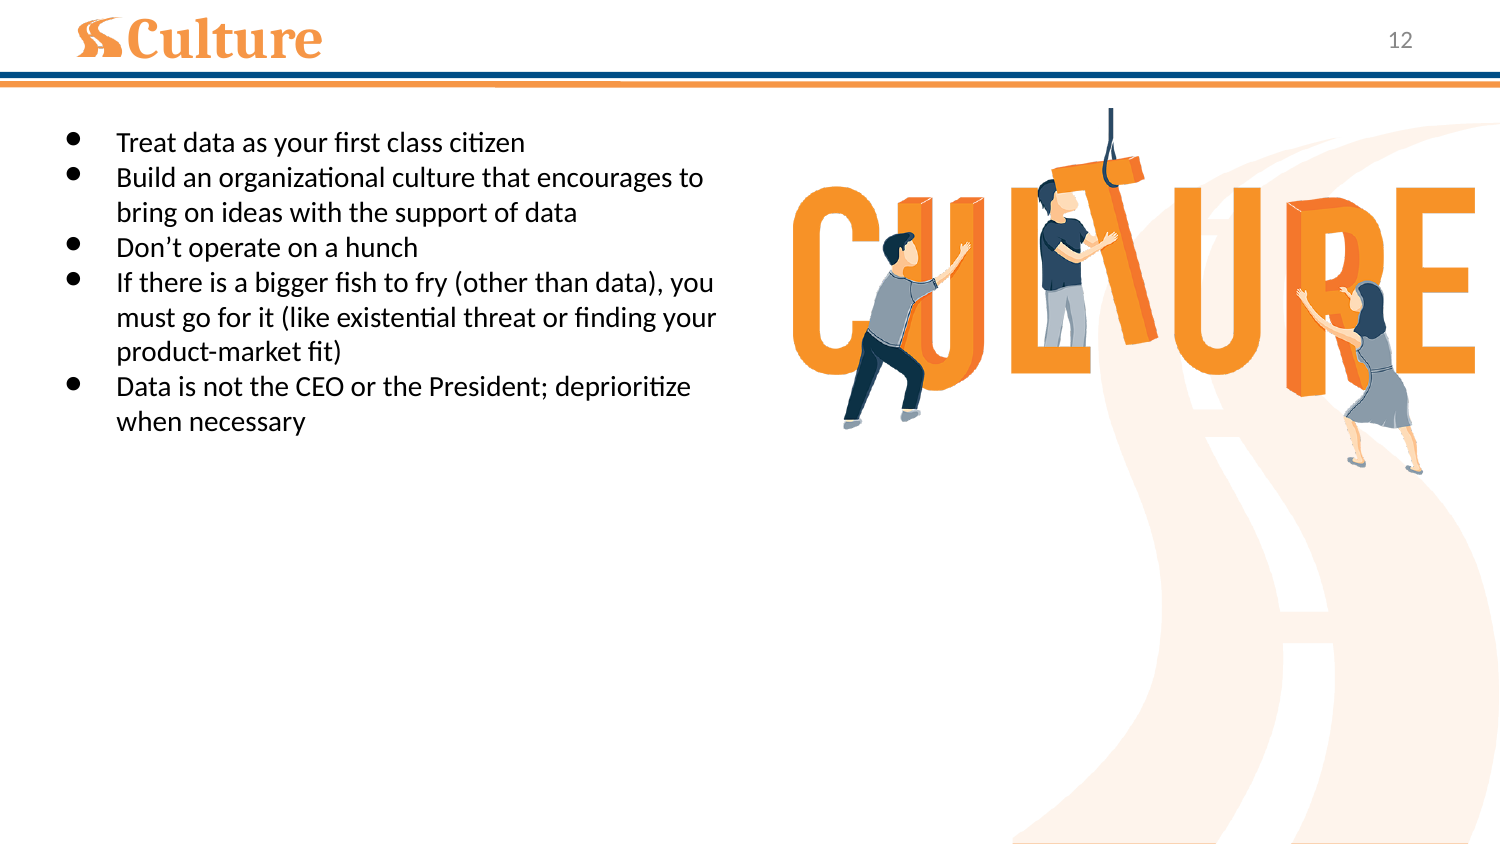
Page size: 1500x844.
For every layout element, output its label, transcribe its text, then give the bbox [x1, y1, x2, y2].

text_box Treat data as your first class citizen Build an organizational culture that encourages to bring on ideas with the support of data Don’t operate on a hunch If there is a bigger fish to fry (other than data), you must go for it (like existential threat or finding your product-market fit) Data is not the CEO or the President; deprioritize when necessary [26, 108, 768, 818]
picture [793, 93, 1500, 475]
picture [68, 14, 112, 57]
title Culture [112, 9, 1013, 60]
slide_number <number> [1078, 16, 1429, 61]
